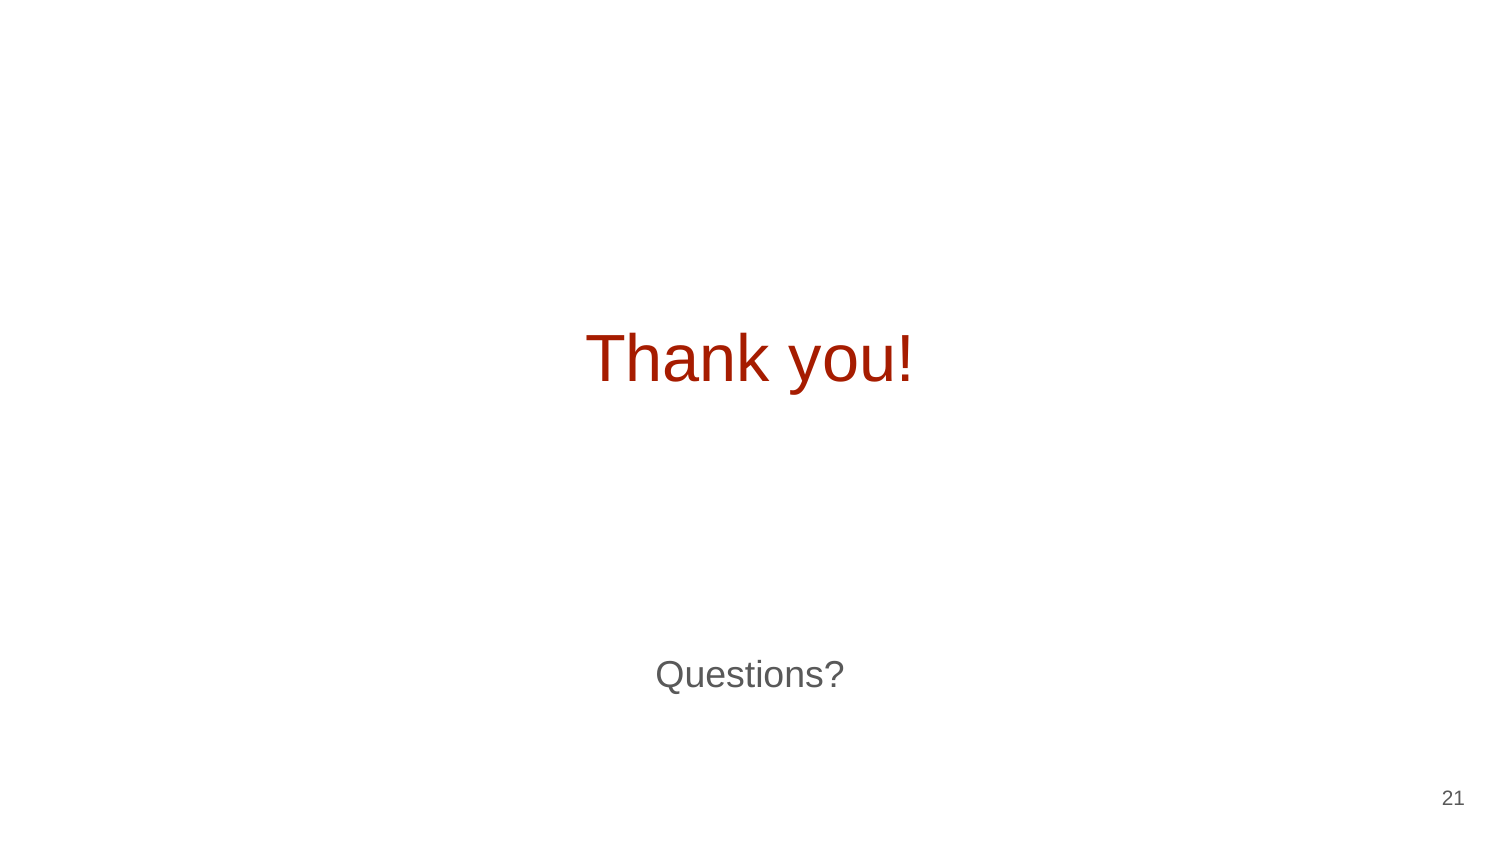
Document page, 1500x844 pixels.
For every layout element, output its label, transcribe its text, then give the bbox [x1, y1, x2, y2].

slide_number <number> [1389, 764, 1480, 830]
list Thank you! Questions? [51, 189, 1449, 750]
